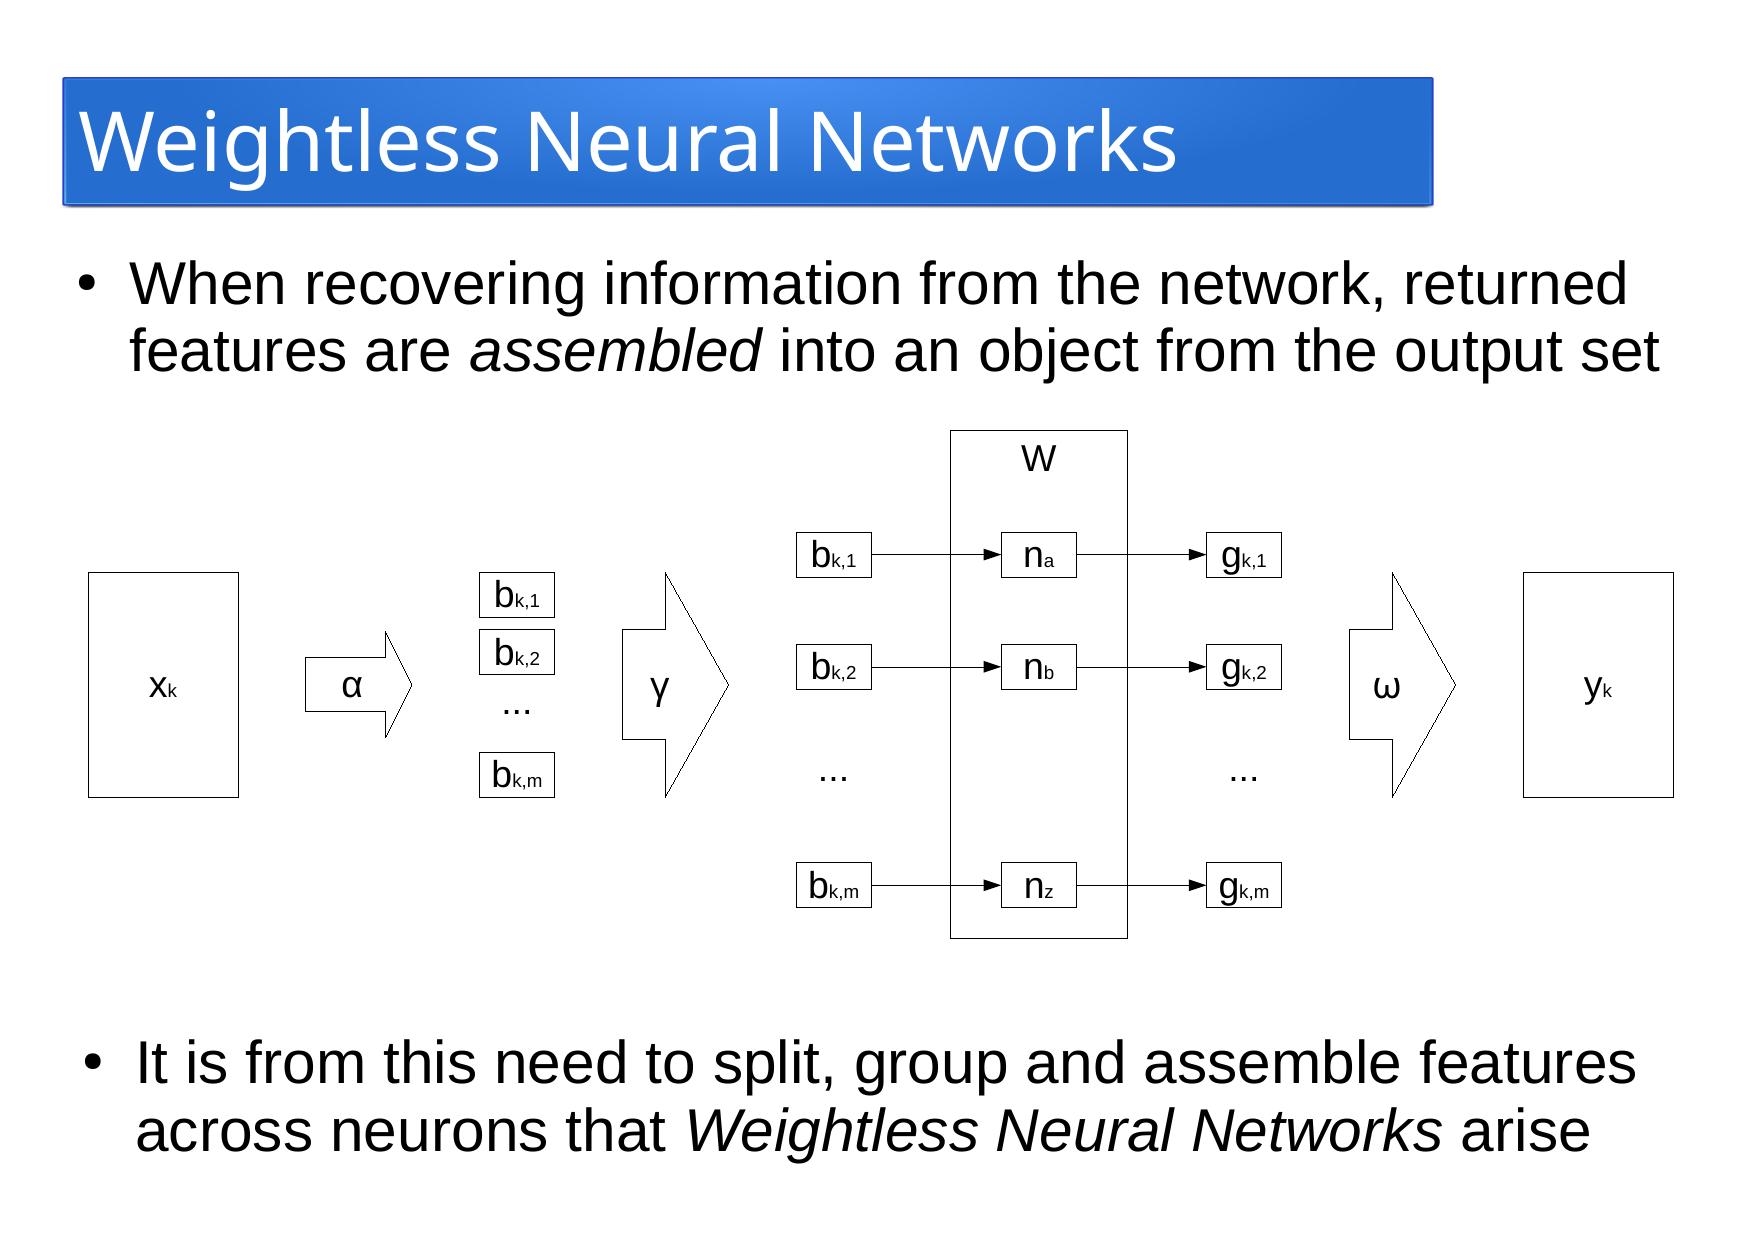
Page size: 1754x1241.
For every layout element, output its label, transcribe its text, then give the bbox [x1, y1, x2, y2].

text_box ... [479, 682, 555, 721]
text_box γ [622, 572, 729, 798]
text_box yk [1523, 572, 1674, 798]
text_box bk,m [796, 862, 872, 908]
text_box bk,1 [796, 532, 872, 578]
text_box gk,2 [1206, 644, 1282, 690]
text_box gk,m [1206, 862, 1282, 908]
text_box W [950, 430, 1128, 939]
text_box xk [88, 572, 239, 798]
list When recovering information from the network, returned features are assembled into an object from the output set [58, 249, 1696, 402]
text_box ... [1206, 749, 1282, 788]
list It is from this need to split, group and assemble features across neurons that Weightless Neural Networks arise [64, 1029, 1702, 1175]
text_box α [305, 631, 412, 738]
text_box ... [796, 749, 872, 788]
picture [58, 77, 1439, 209]
text_box bk,2 [479, 629, 555, 675]
text_box bk,m [479, 752, 555, 798]
text_box bk,1 [479, 572, 555, 618]
text_box bk,2 [796, 644, 872, 690]
text_box gk,1 [1206, 532, 1282, 578]
title Weightless Neural Networks [78, 80, 1429, 198]
text_box ω [1349, 572, 1456, 798]
